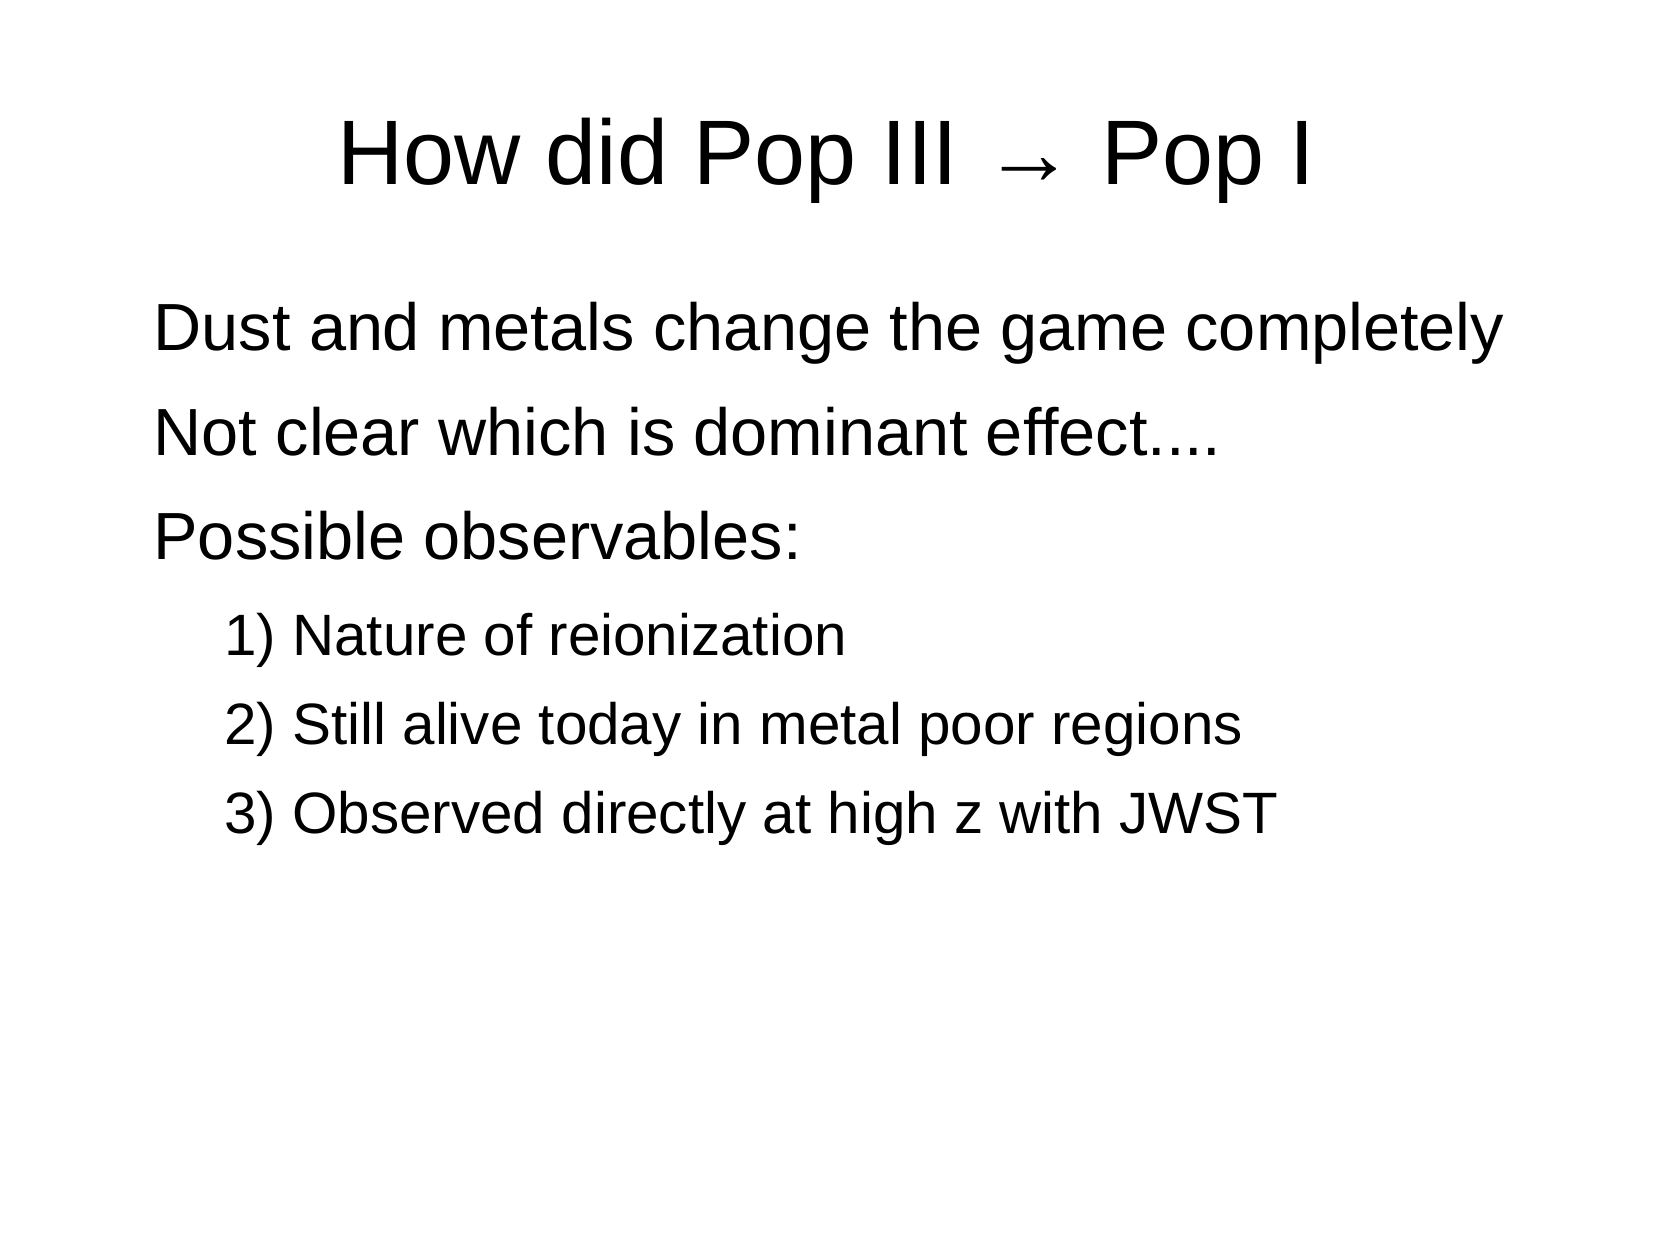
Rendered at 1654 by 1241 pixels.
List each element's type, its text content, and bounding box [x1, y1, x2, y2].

list Dust and metals change the game completely Not clear which is dominant effect.... Possible observables: 1) Nature of reionization 2) Still alive today in metal poor regions 3) Observed directly at high z with JWST [82, 290, 1571, 1010]
title How did Pop III → Pop I [82, 49, 1571, 257]
